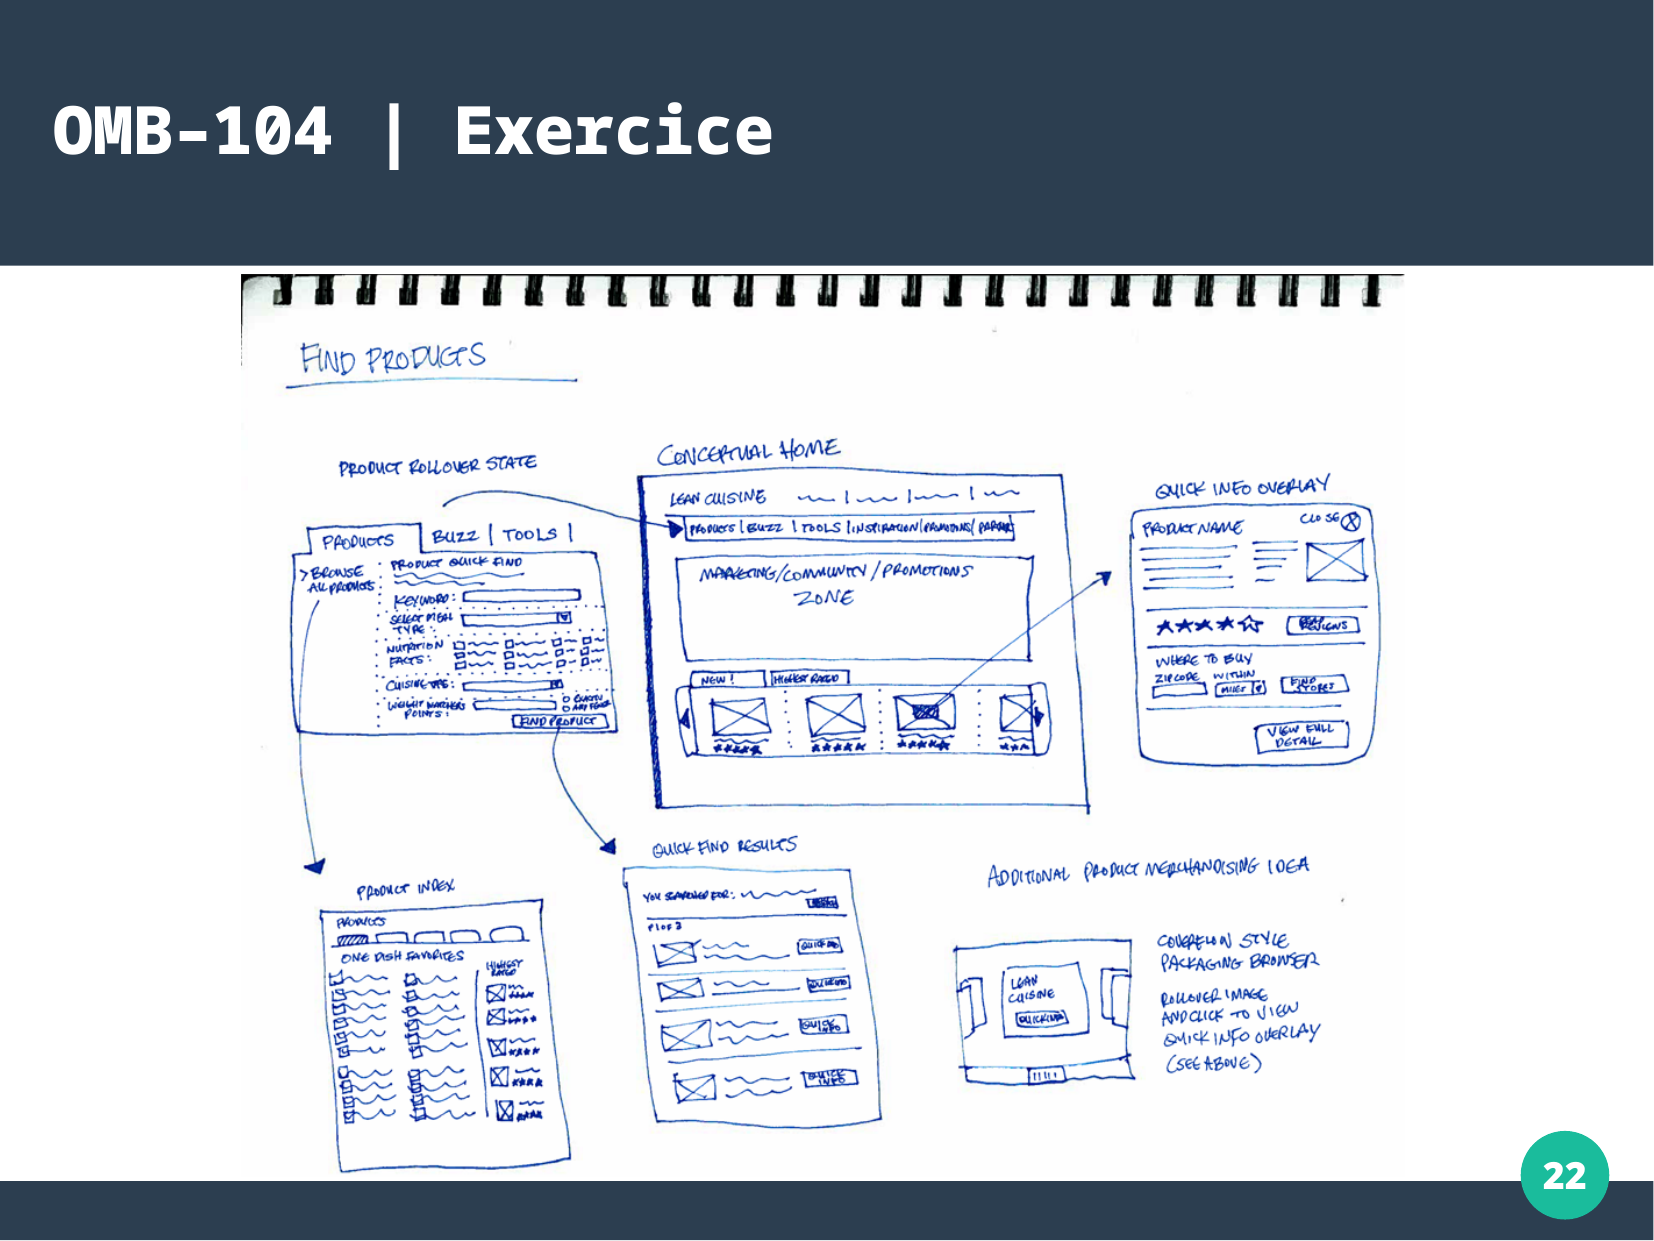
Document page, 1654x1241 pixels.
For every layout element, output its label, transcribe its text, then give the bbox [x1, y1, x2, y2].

picture [241, 274, 1405, 1177]
title OMB–104 | Exercice [54, 49, 1590, 207]
